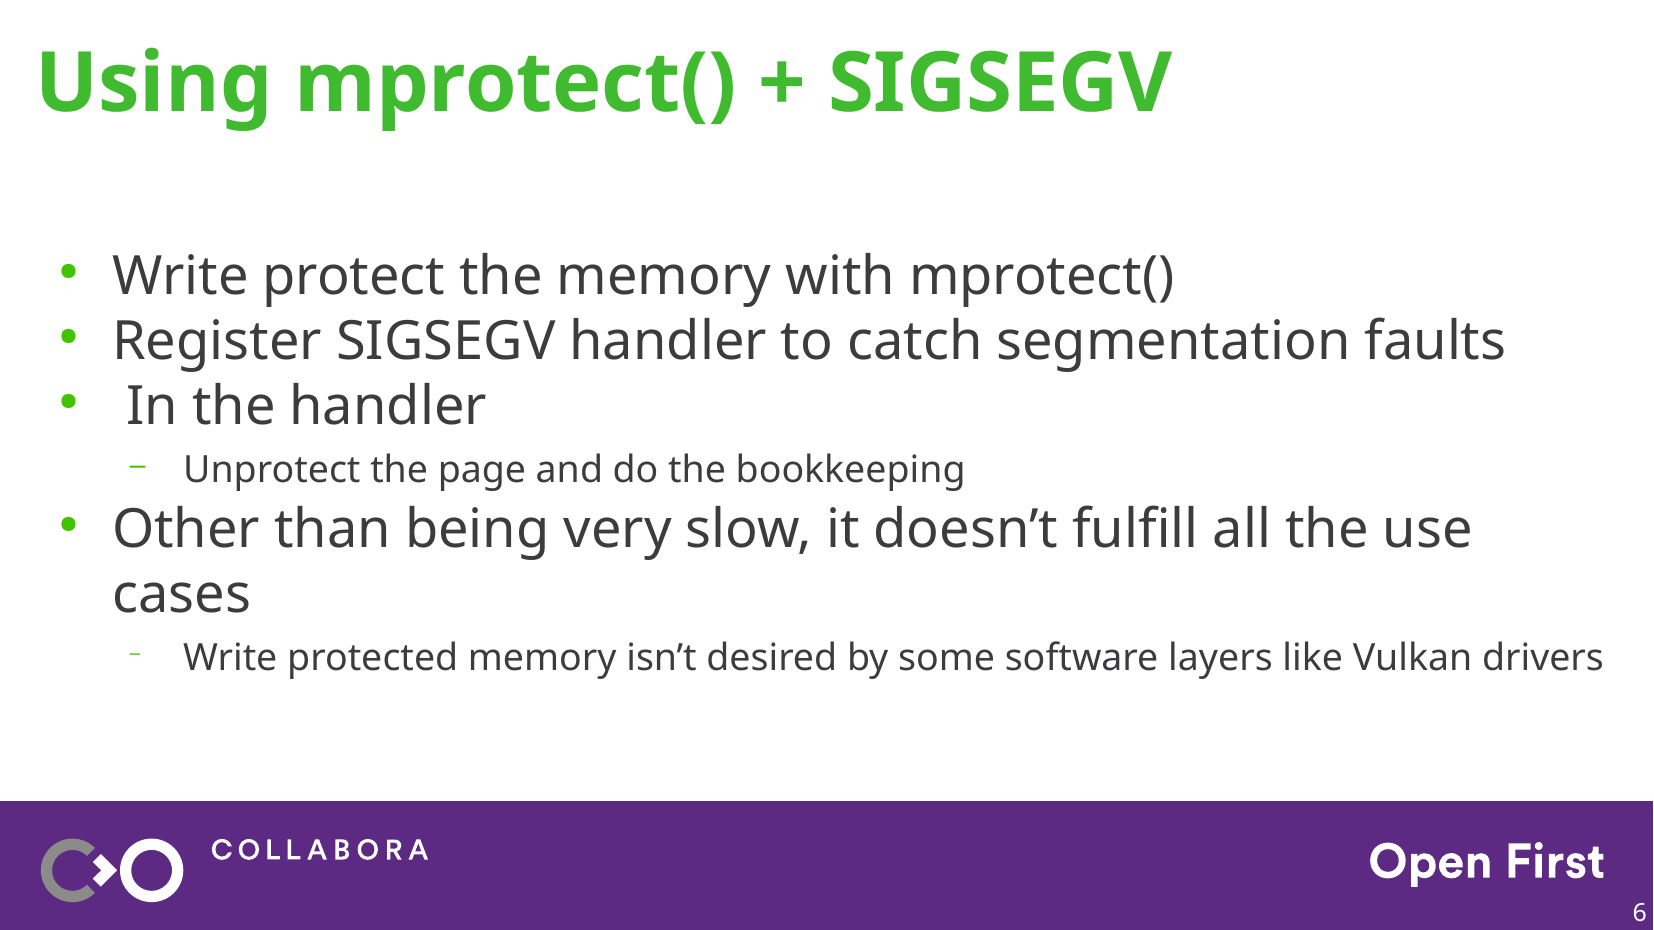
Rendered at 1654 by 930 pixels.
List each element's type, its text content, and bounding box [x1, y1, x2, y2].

list Write protect the memory with mprotect() Register SIGSEGV handler to catch segmentation faults In the handler Unprotect the page and do the bookkeeping Other than being very slow, it doesn’t fulfill all the use cases Write protected memory isn’t desired by some software layers like Vulkan drivers [41, 240, 1613, 804]
title Using mprotect() + SIGSEGV [35, 28, 1608, 192]
